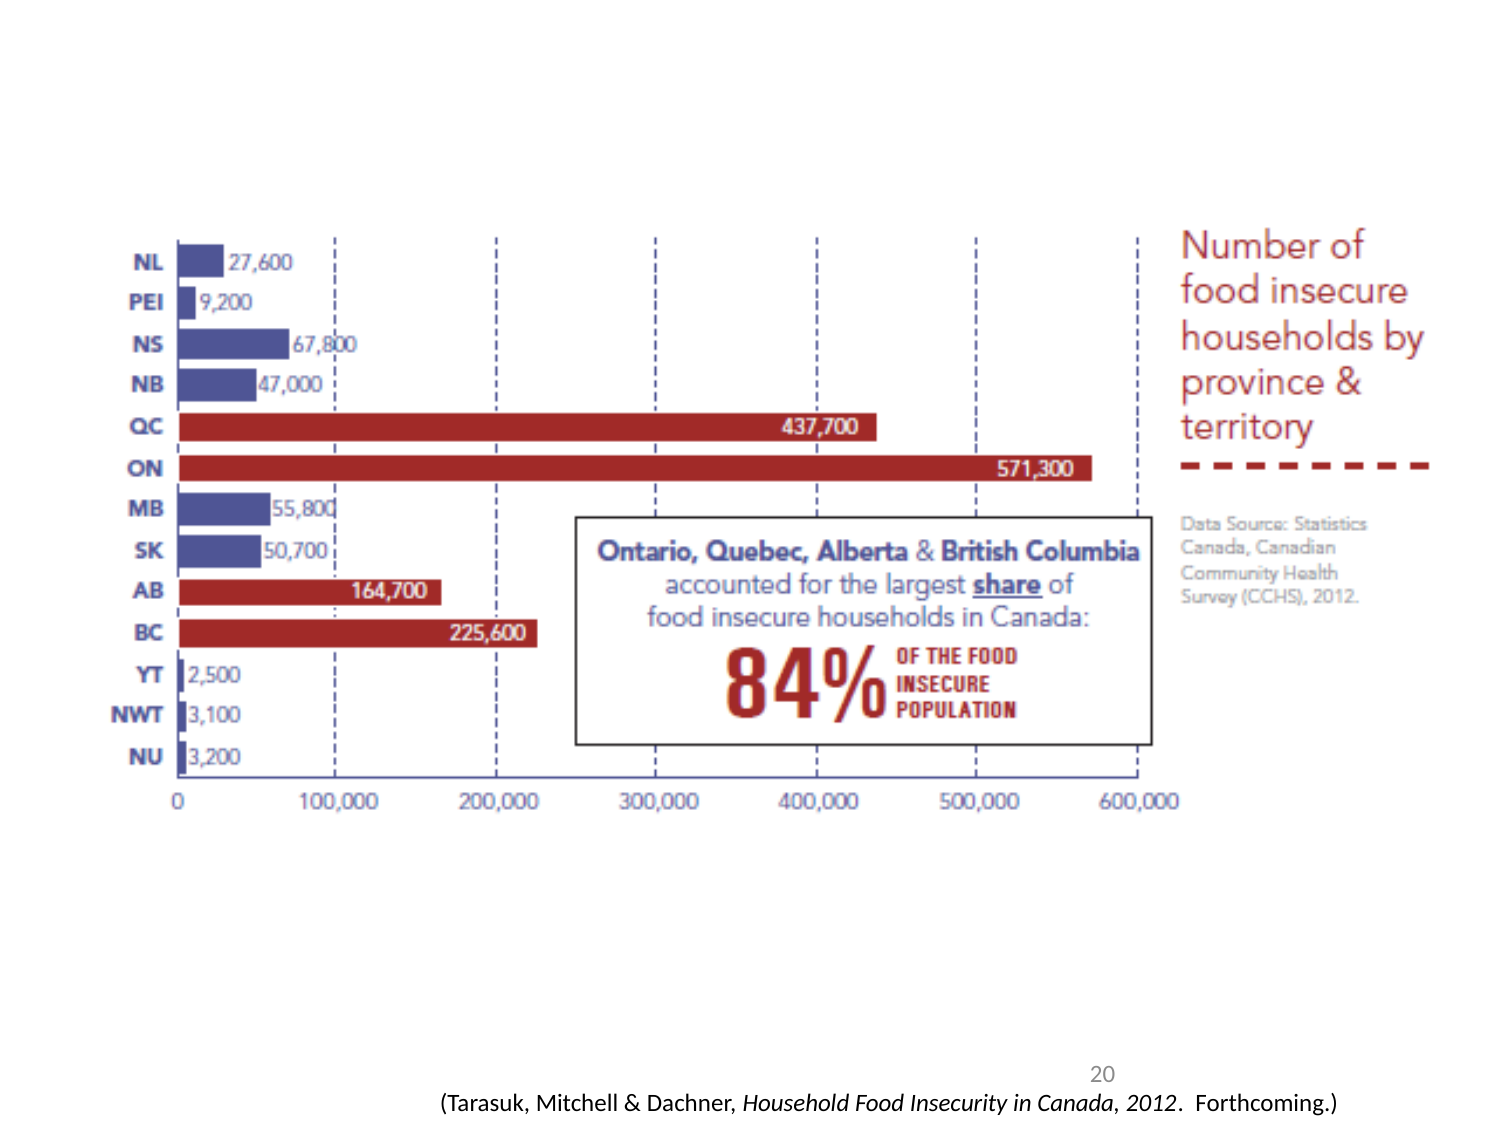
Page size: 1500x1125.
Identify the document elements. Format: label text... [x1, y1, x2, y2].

text_box (Tarasuk, Mitchell & Dachner, Household Food Insecurity in Canada, 2012. Forthcoming.) [425, 1079, 1500, 1125]
slide_number <number> [1074, 1042, 1425, 1103]
picture [77, 224, 1460, 838]
